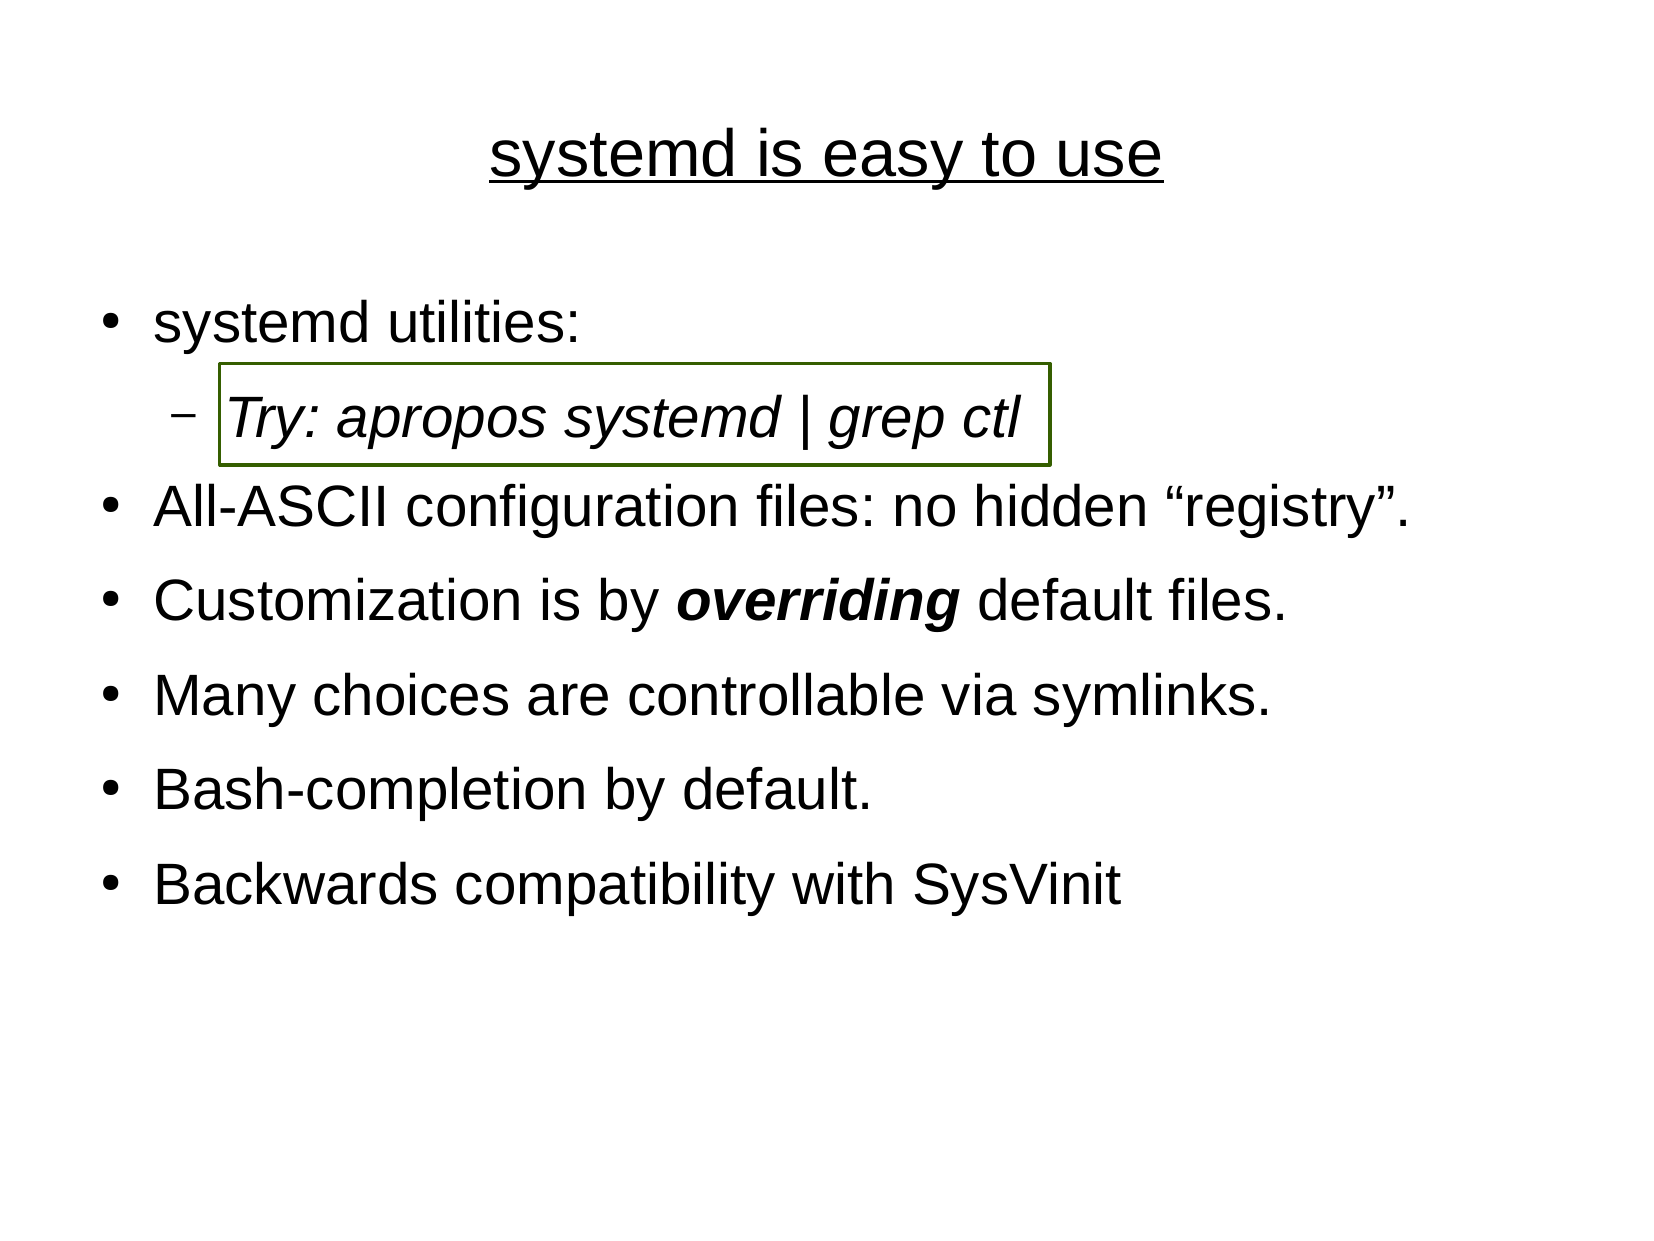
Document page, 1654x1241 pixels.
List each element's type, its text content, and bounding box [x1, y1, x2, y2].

title systemd is easy to use [82, 49, 1571, 257]
list systemd utilities: Try: apropos systemd | grep ctl All-ASCII configuration files: no hidden “registry”. Customization is by overriding default files. Many choices are controllable via symlinks. Bash-completion by default. Backwards compatibility with SysVinit [82, 290, 1606, 1111]
